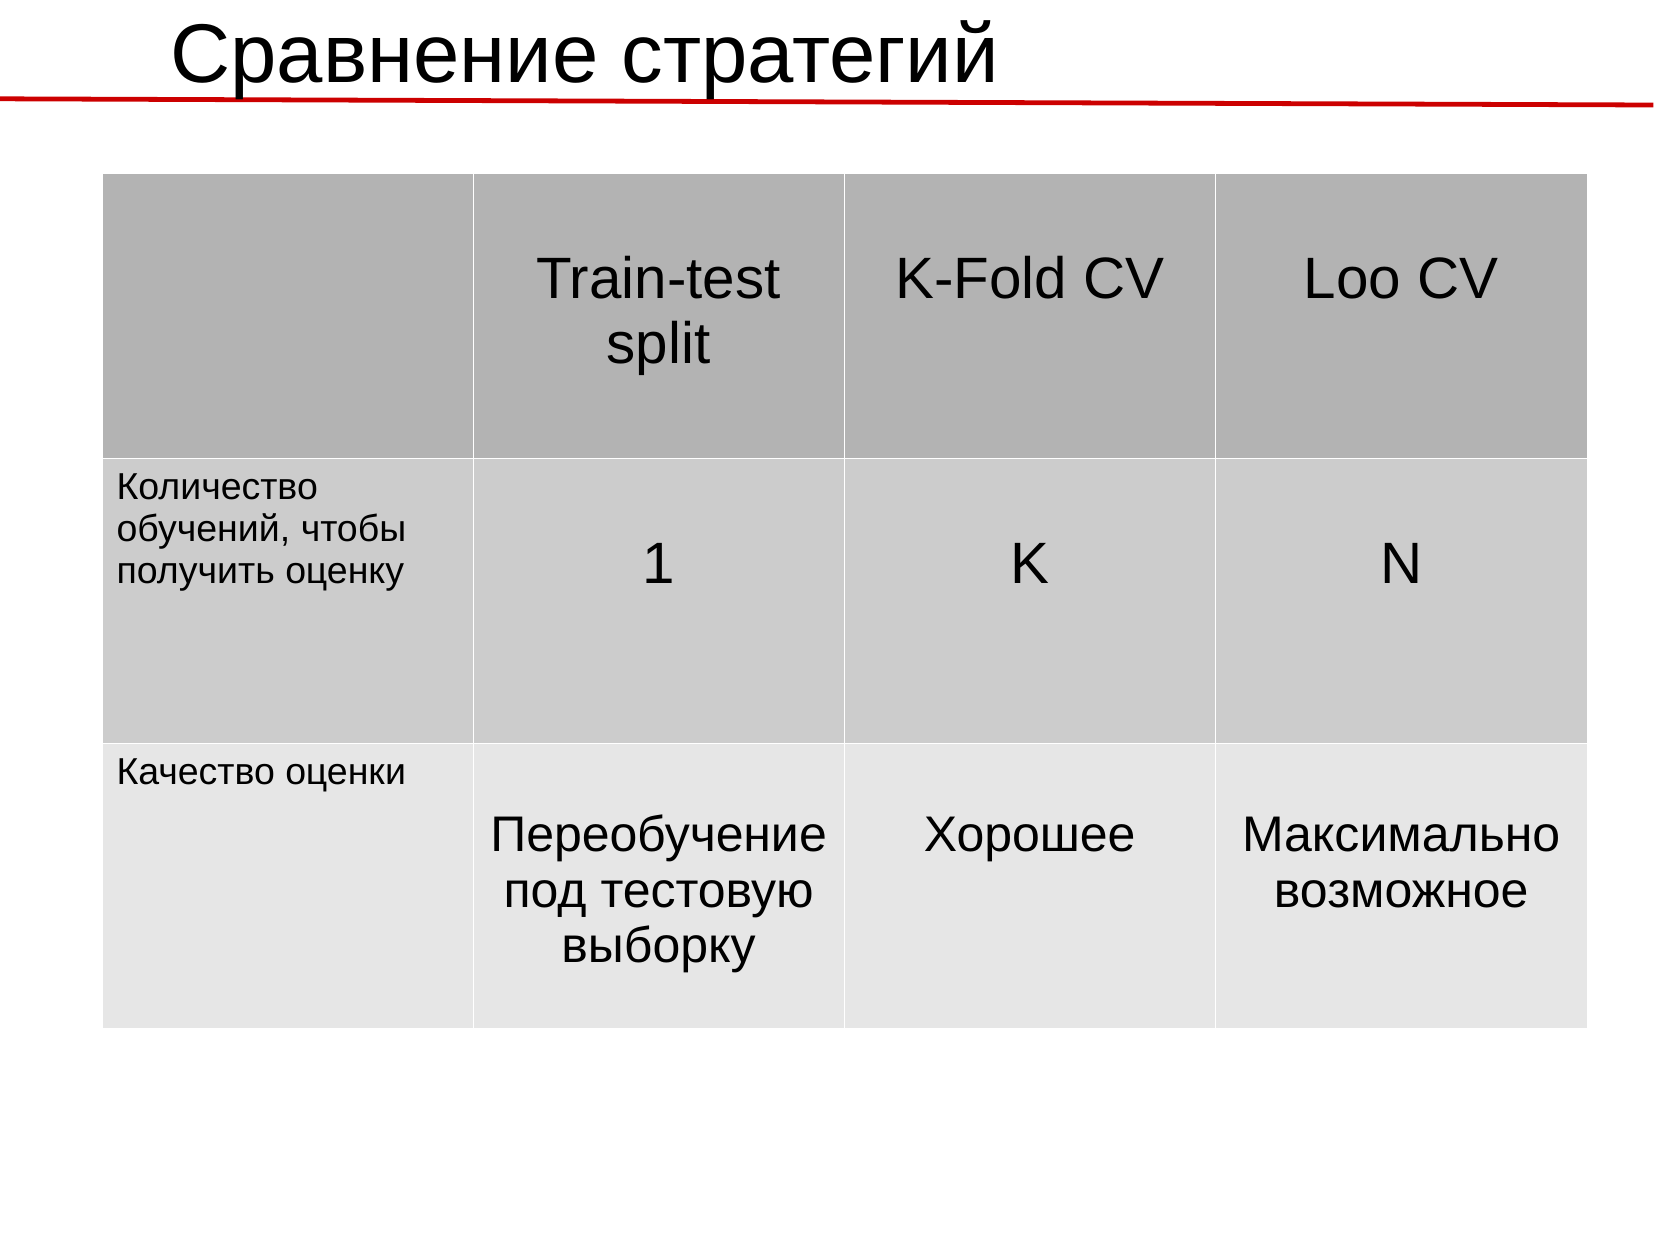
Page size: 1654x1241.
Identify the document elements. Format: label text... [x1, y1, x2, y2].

table_cell 1 [474, 459, 844, 743]
table_cell Хорошее [845, 744, 1215, 1028]
table_cell Максимально возможное [1216, 744, 1587, 1028]
table_header [103, 174, 473, 458]
table_cell Переобучение под тестовую выборку [474, 744, 844, 1028]
table_cell K [845, 459, 1215, 743]
table_header Train-test split [474, 174, 844, 458]
table_cell Количество обучений, чтобы получить оценку [103, 459, 473, 743]
table_cell N [1216, 459, 1587, 743]
text_box Сравнение стратегий [0, 0, 1171, 201]
table_cell Качество оценки [103, 744, 473, 1028]
table_header K-Fold CV [845, 174, 1215, 458]
table_header Loo CV [1216, 174, 1587, 458]
